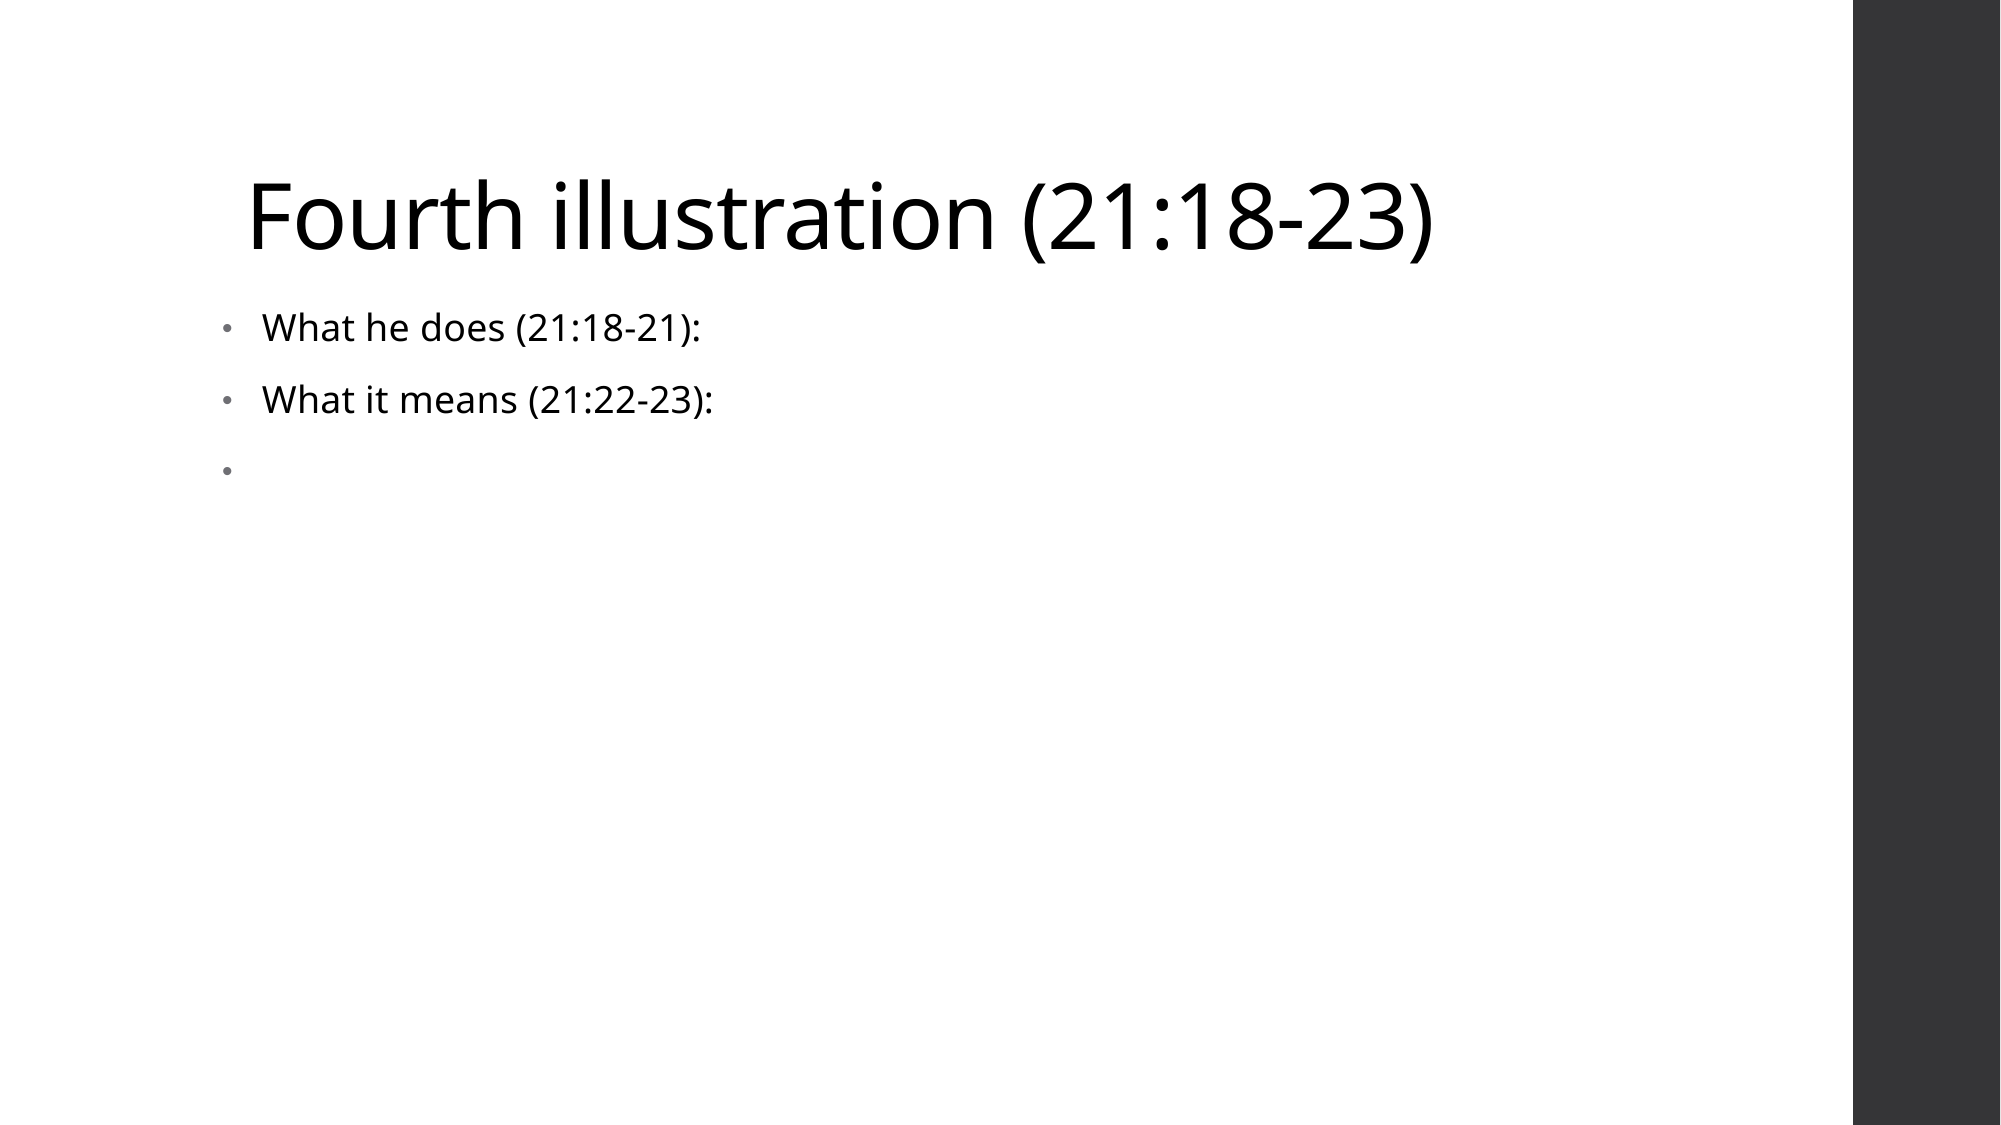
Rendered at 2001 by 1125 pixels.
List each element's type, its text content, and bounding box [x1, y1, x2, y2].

list What he does (21:18-21): What it means (21:22-23): [206, 299, 1617, 1014]
title Fourth illustration (21:18-23) [206, 60, 1797, 278]
